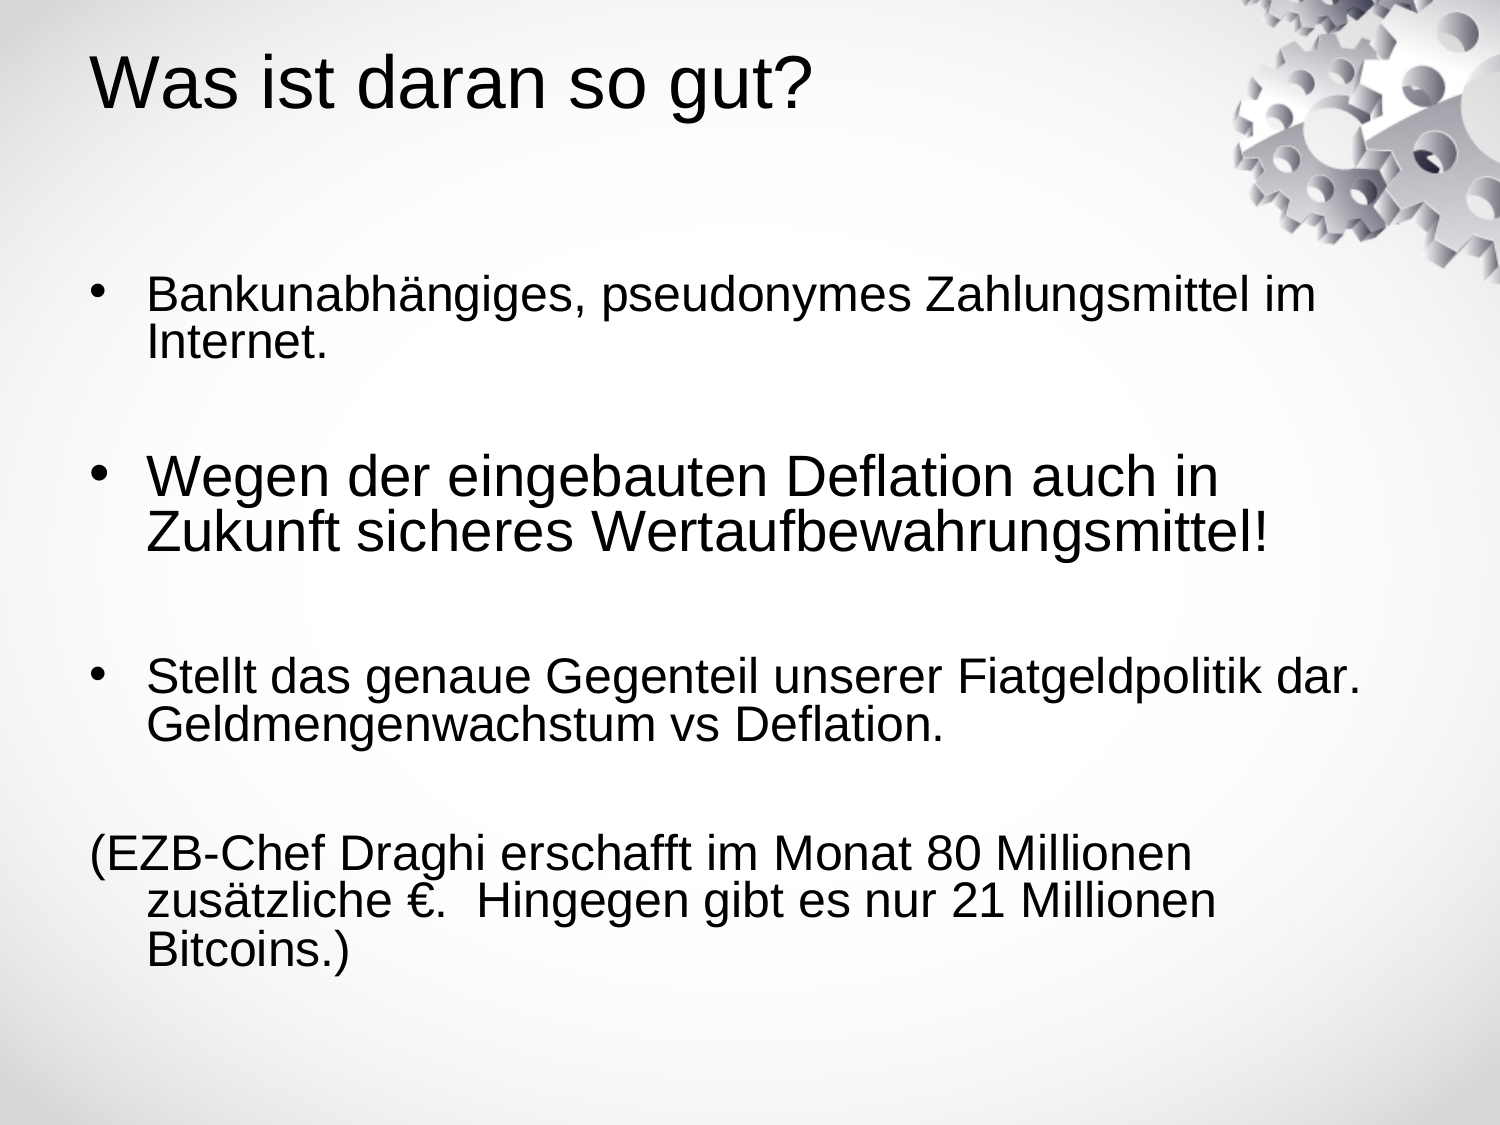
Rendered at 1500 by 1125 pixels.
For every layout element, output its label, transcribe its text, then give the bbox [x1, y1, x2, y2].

picture [0, 0, 1500, 1125]
title Was ist daran so gut? [75, 31, 1426, 127]
list Bankunabhängiges, pseudonymes Zahlungsmittel im Internet. Wegen der eingebauten Deflation auch in Zukunft sicheres Wertaufbewahrungsmittel! Stellt das genaue Gegenteil unserer Fiatgeldpolitik dar. Geldmengenwachstum vs Deflation. (EZB-Chef Draghi erschafft im Monat 80 Millionen zusätzliche €. Hingegen gibt es nur 21 Millionen Bitcoins.) [75, 192, 1426, 1006]
